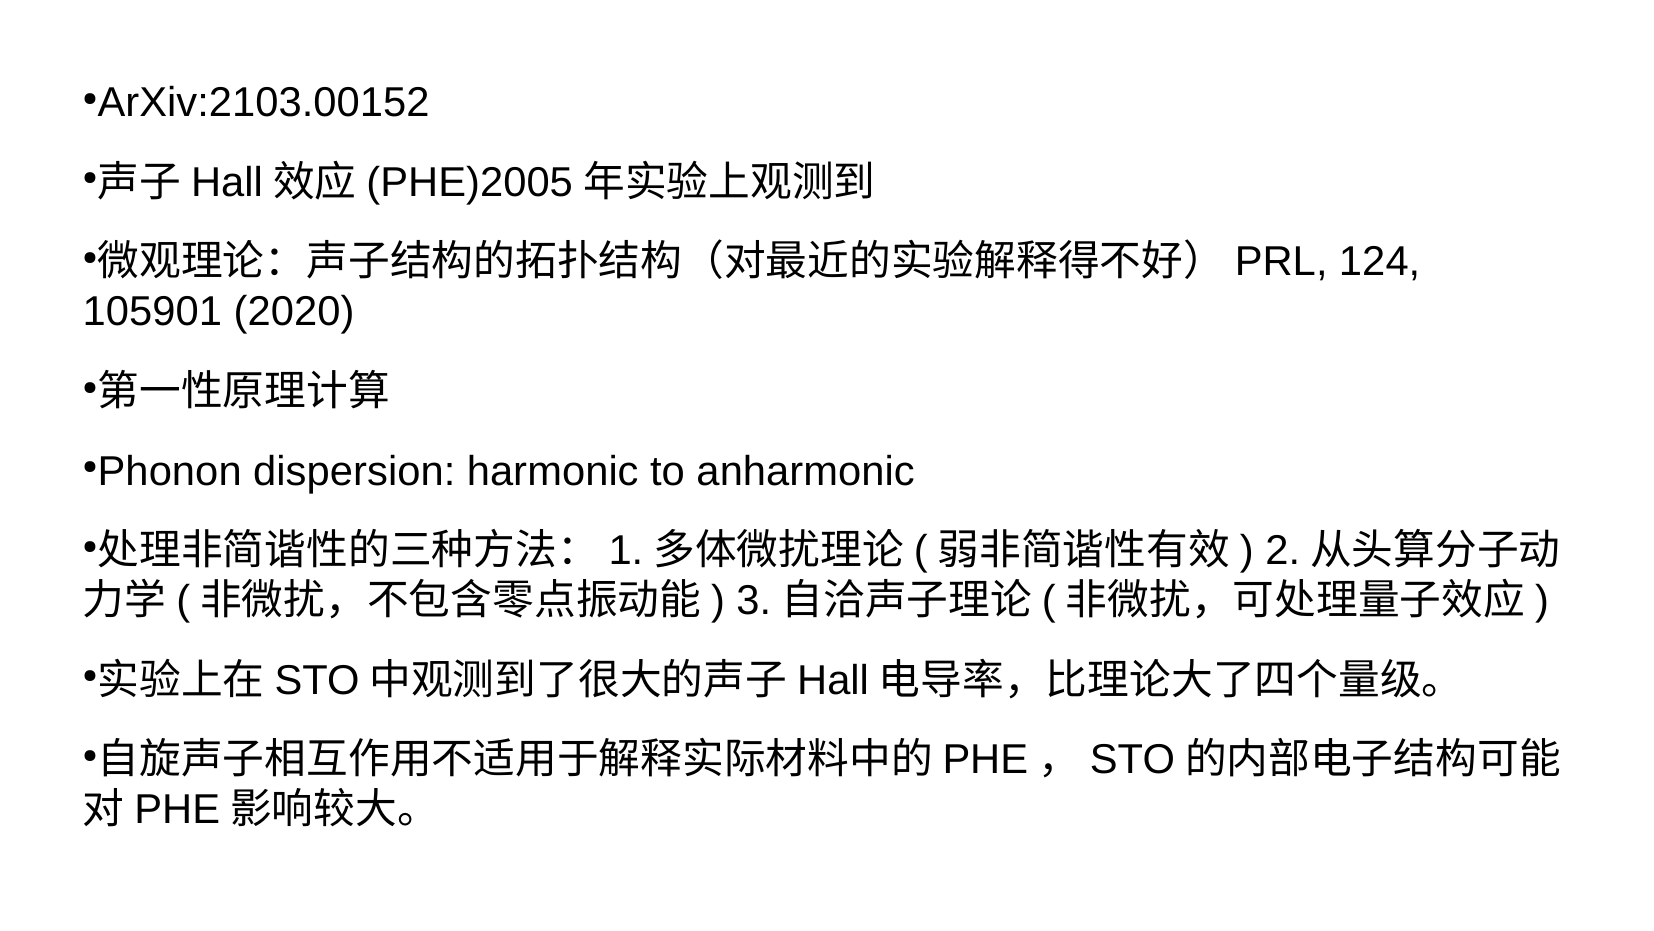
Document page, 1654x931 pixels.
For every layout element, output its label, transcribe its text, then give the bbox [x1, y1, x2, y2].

list ArXiv:2103.00152 声子Hall效应(PHE)2005年实验上观测到 微观理论：声子结构的拓扑结构（对最近的实验解释得不好）PRL, 124, 105901 (2020) 第一性原理计算 Phonon dispersion: harmonic to anharmonic 处理非简谐性的三种方法：1.多体微扰理论(弱非简谐性有效) 2.从头算分子动力学(非微扰，不包含零点振动能) 3.自洽声子理论(非微扰，可处理量子效应) 实验上在STO中观测到了很大的声子Hall电导率，比理论大了四个量级。 自旋声子相互作用不适用于解释实际材料中的PHE，STO的内部电子结构可能对PHE影响较大。 [82, 75, 1571, 891]
